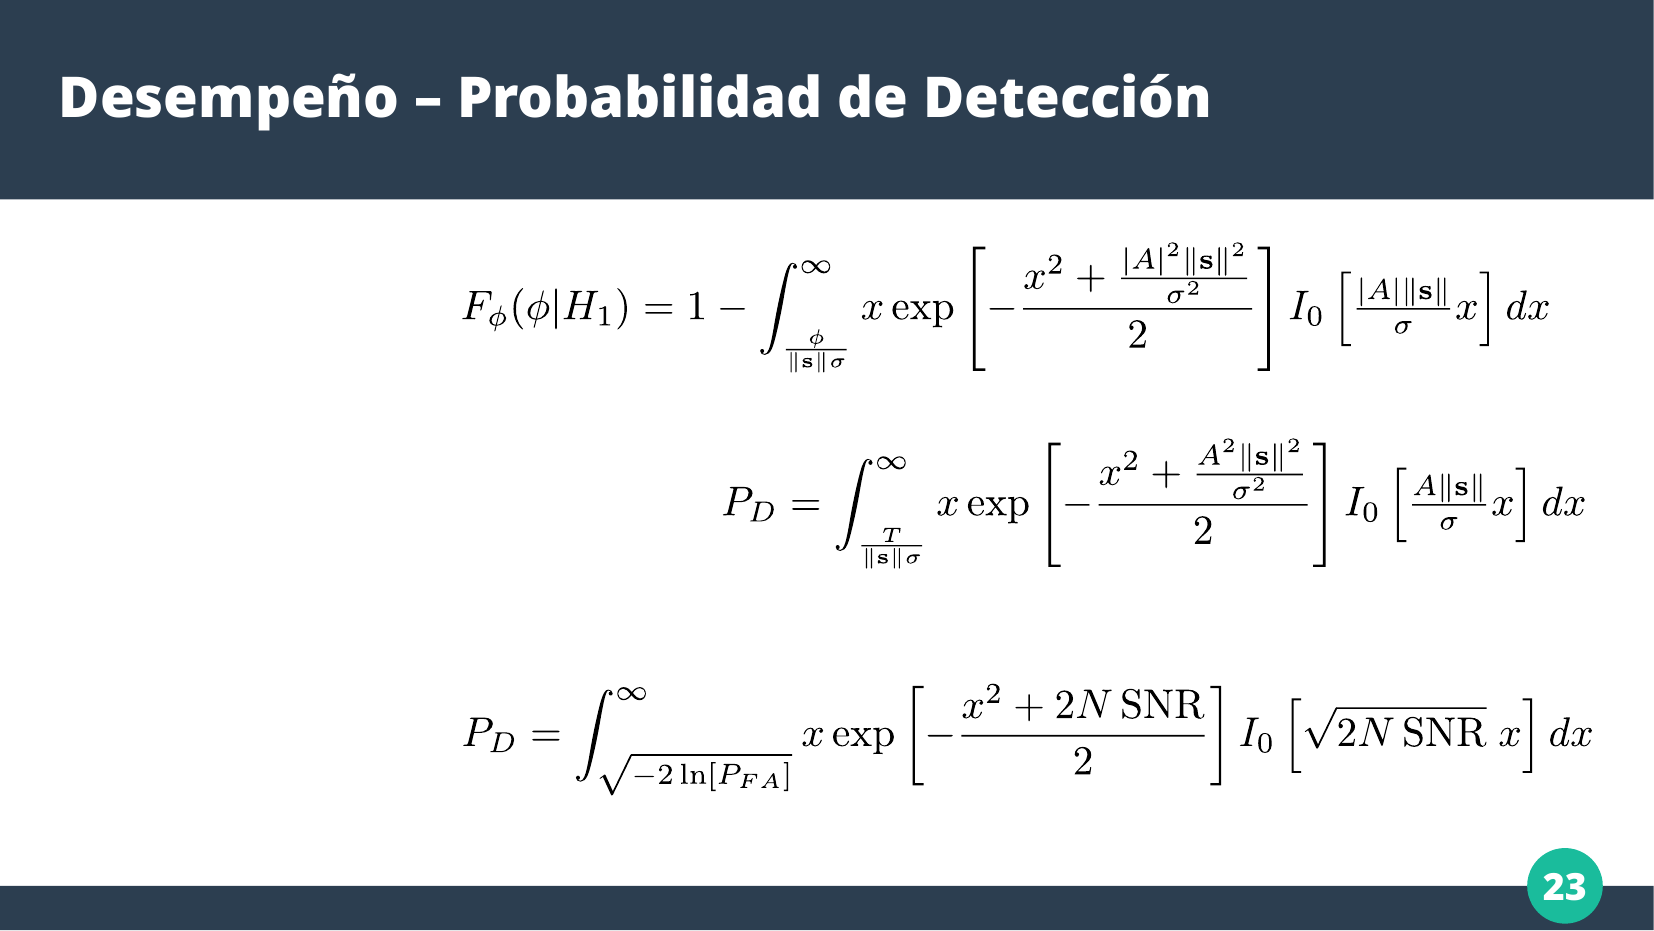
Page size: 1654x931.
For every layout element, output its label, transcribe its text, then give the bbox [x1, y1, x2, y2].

text_box [722, 438, 1585, 569]
text_box [463, 683, 1592, 796]
text_box [462, 242, 1549, 373]
title Desempeño – Probabilidad de Detección [59, 37, 1595, 155]
